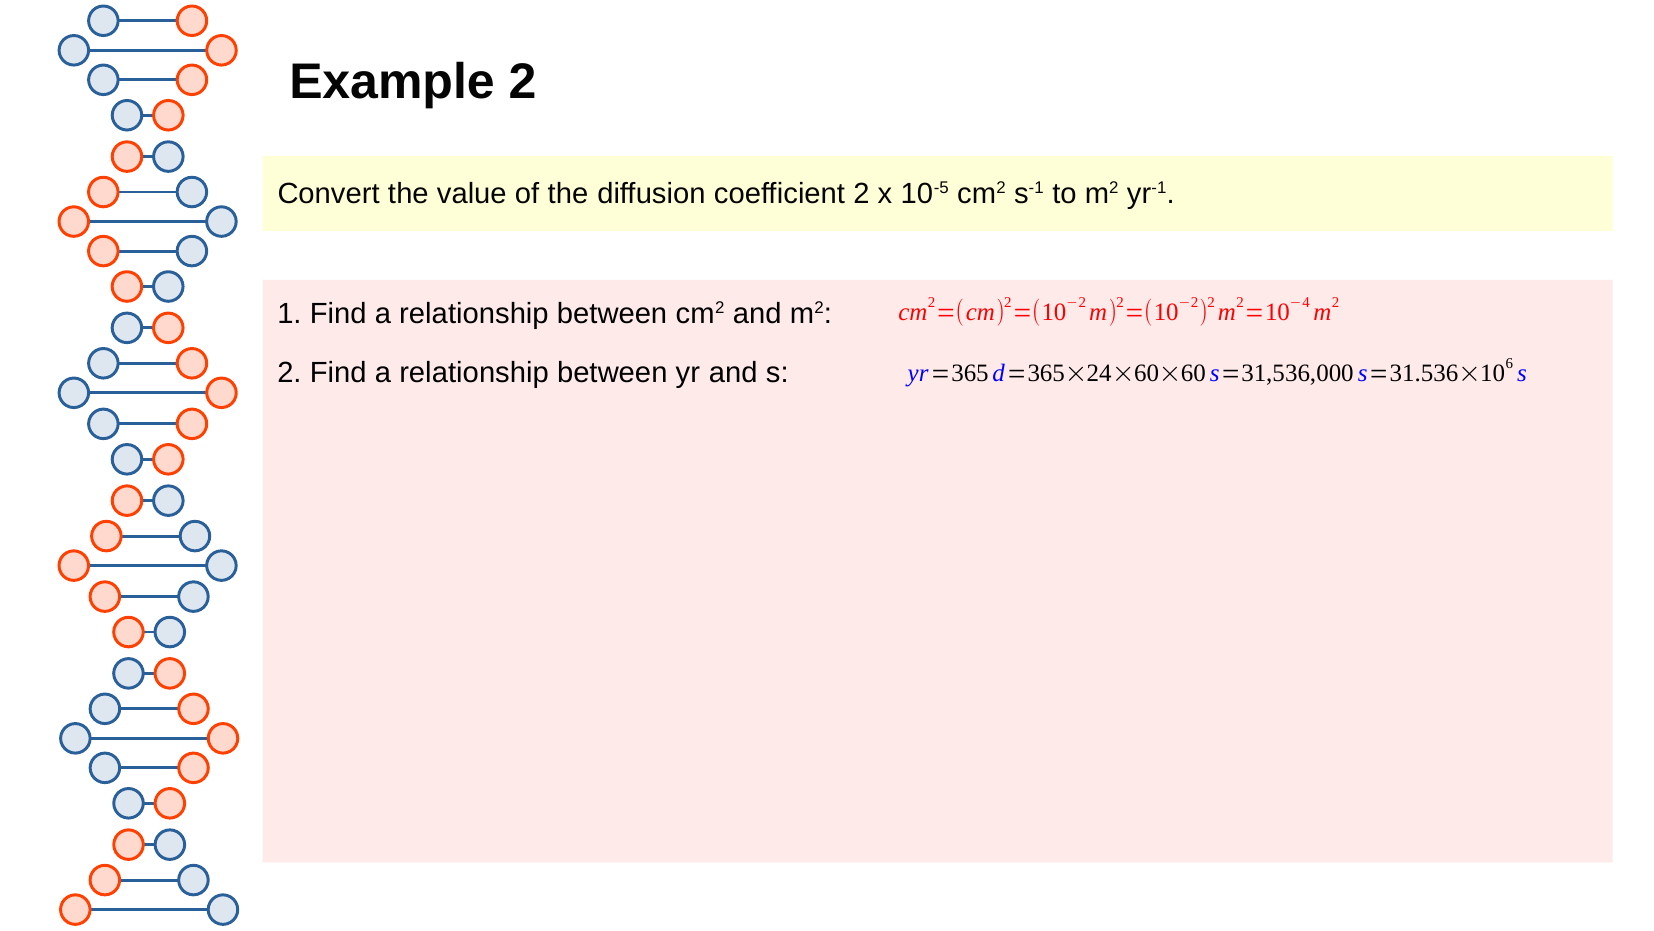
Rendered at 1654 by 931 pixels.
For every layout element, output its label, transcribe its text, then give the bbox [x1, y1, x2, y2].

text_box 2. Find a relationship between yr and s: [262, 348, 803, 397]
title Example 2 [289, 43, 620, 119]
text_box 1. Find a relationship between cm2 and m2: [262, 289, 846, 338]
text_box [262, 279, 1613, 863]
chart [904, 355, 1528, 387]
chart [897, 294, 1340, 328]
list Convert the value of the diffusion coefficient 2 x 10-5 cm2 s-1 to m2 yr-1. [277, 177, 1388, 233]
text_box [262, 155, 1613, 231]
